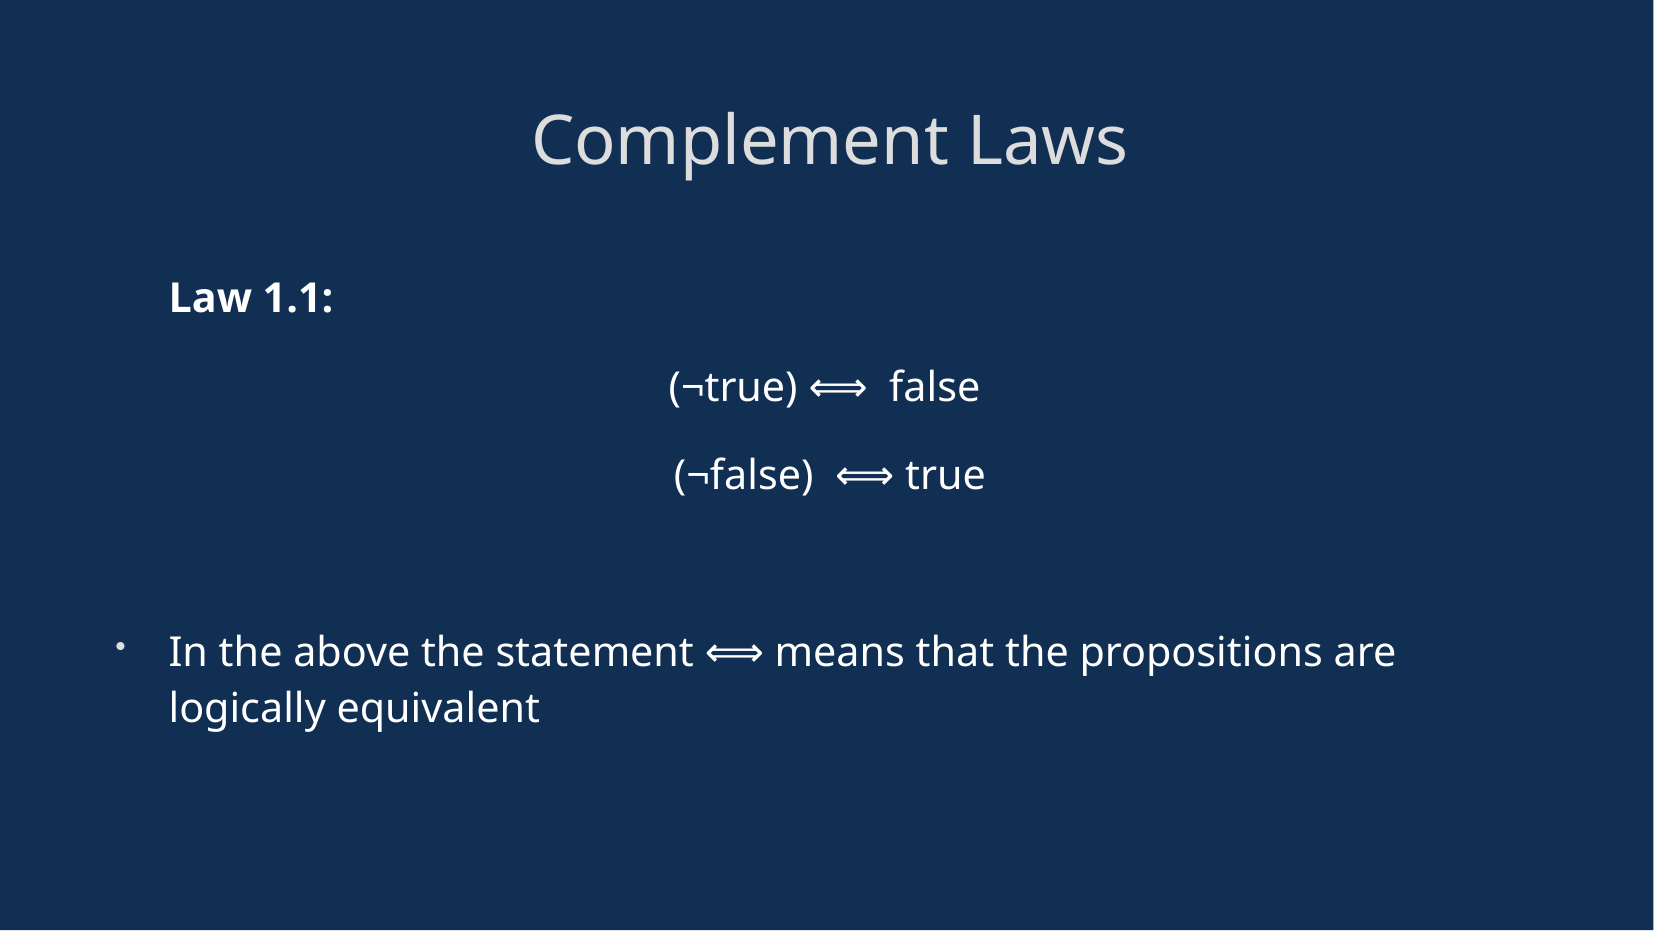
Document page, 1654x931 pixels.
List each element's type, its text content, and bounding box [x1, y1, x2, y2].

list Law 1.1: (¬true) ⟺ false (¬false) ⟺ true In the above the statement ⟺ means that the propositions are logically equivalent [97, 268, 1563, 806]
title Complement Laws [97, 96, 1563, 180]
